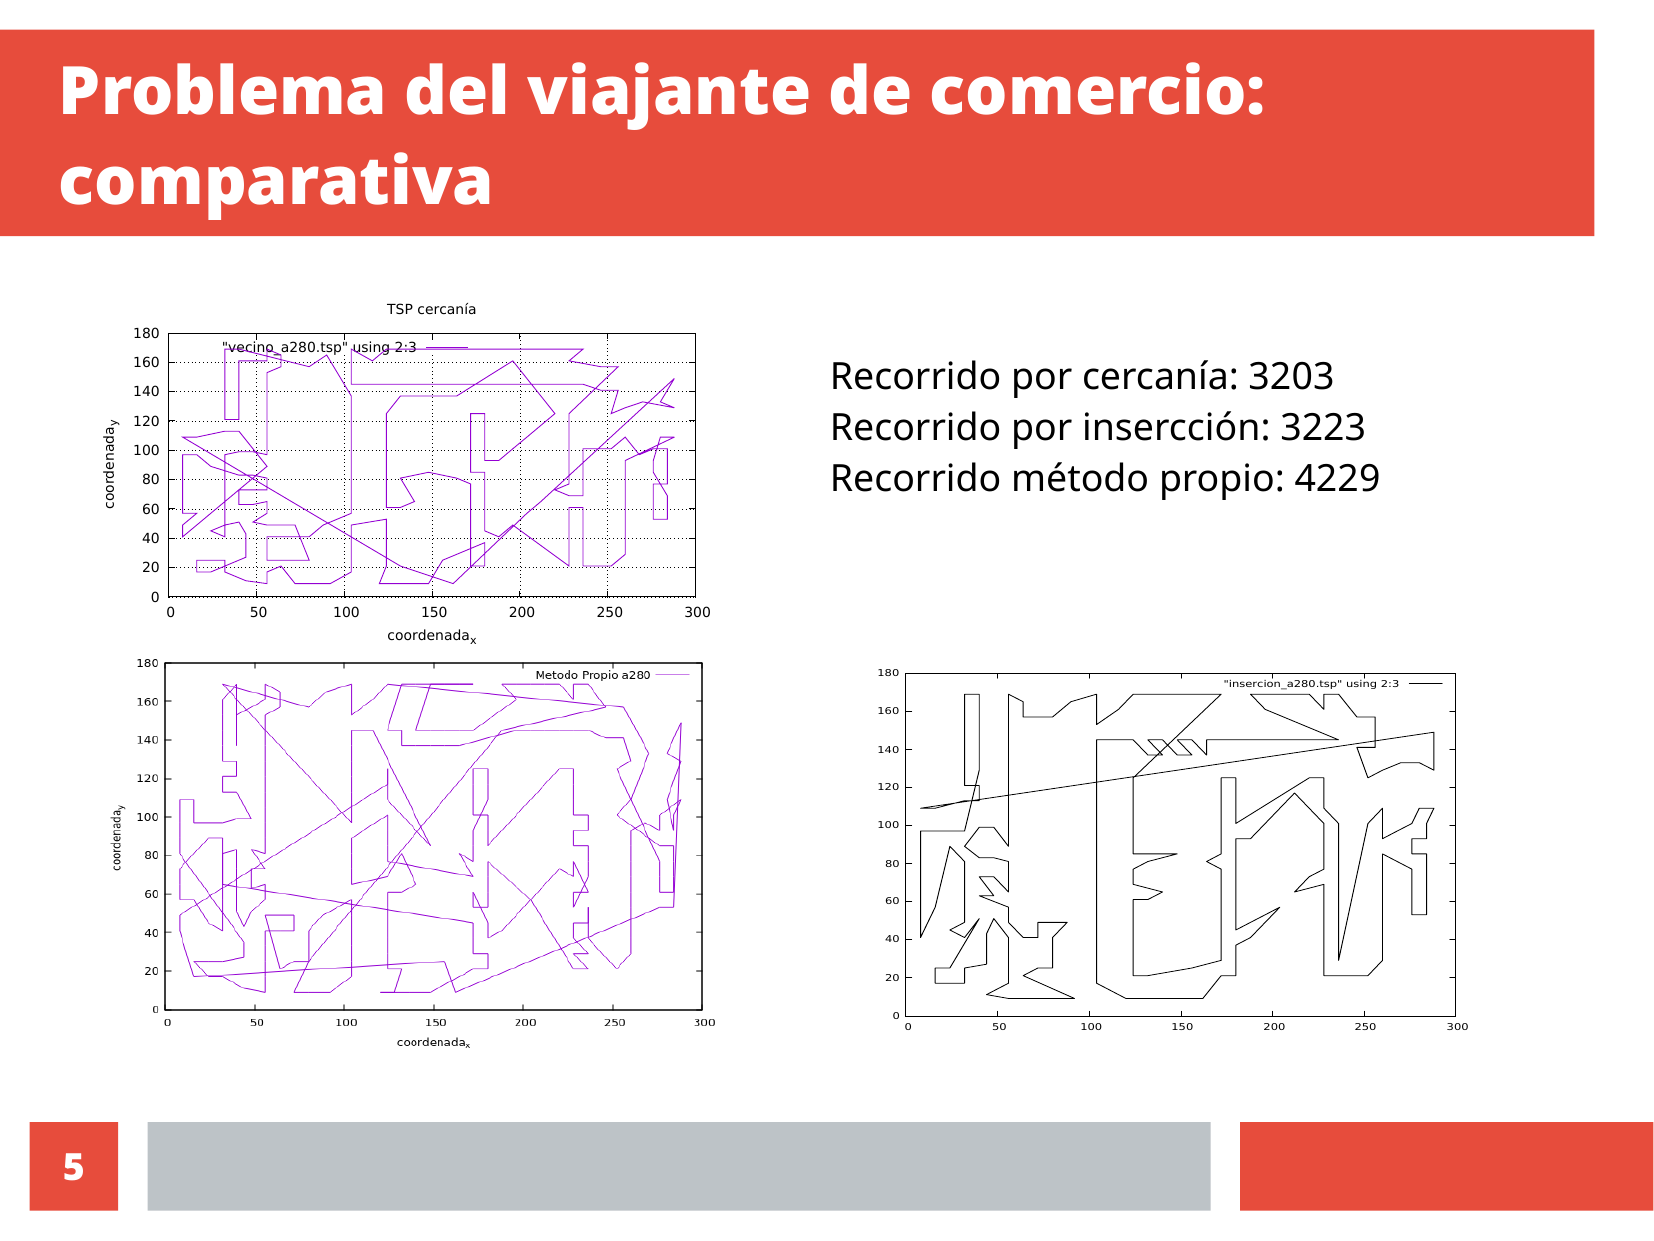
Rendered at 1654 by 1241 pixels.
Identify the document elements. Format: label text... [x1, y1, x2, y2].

picture [94, 285, 722, 1063]
title Problema del viajante de comercio: comparativa [59, 76, 1595, 225]
picture [862, 661, 1477, 1040]
text_box Recorrido por cercanía: 3203 Recorrido por insercción: 3223 Recorrido método propio: 4229 [814, 342, 1560, 488]
